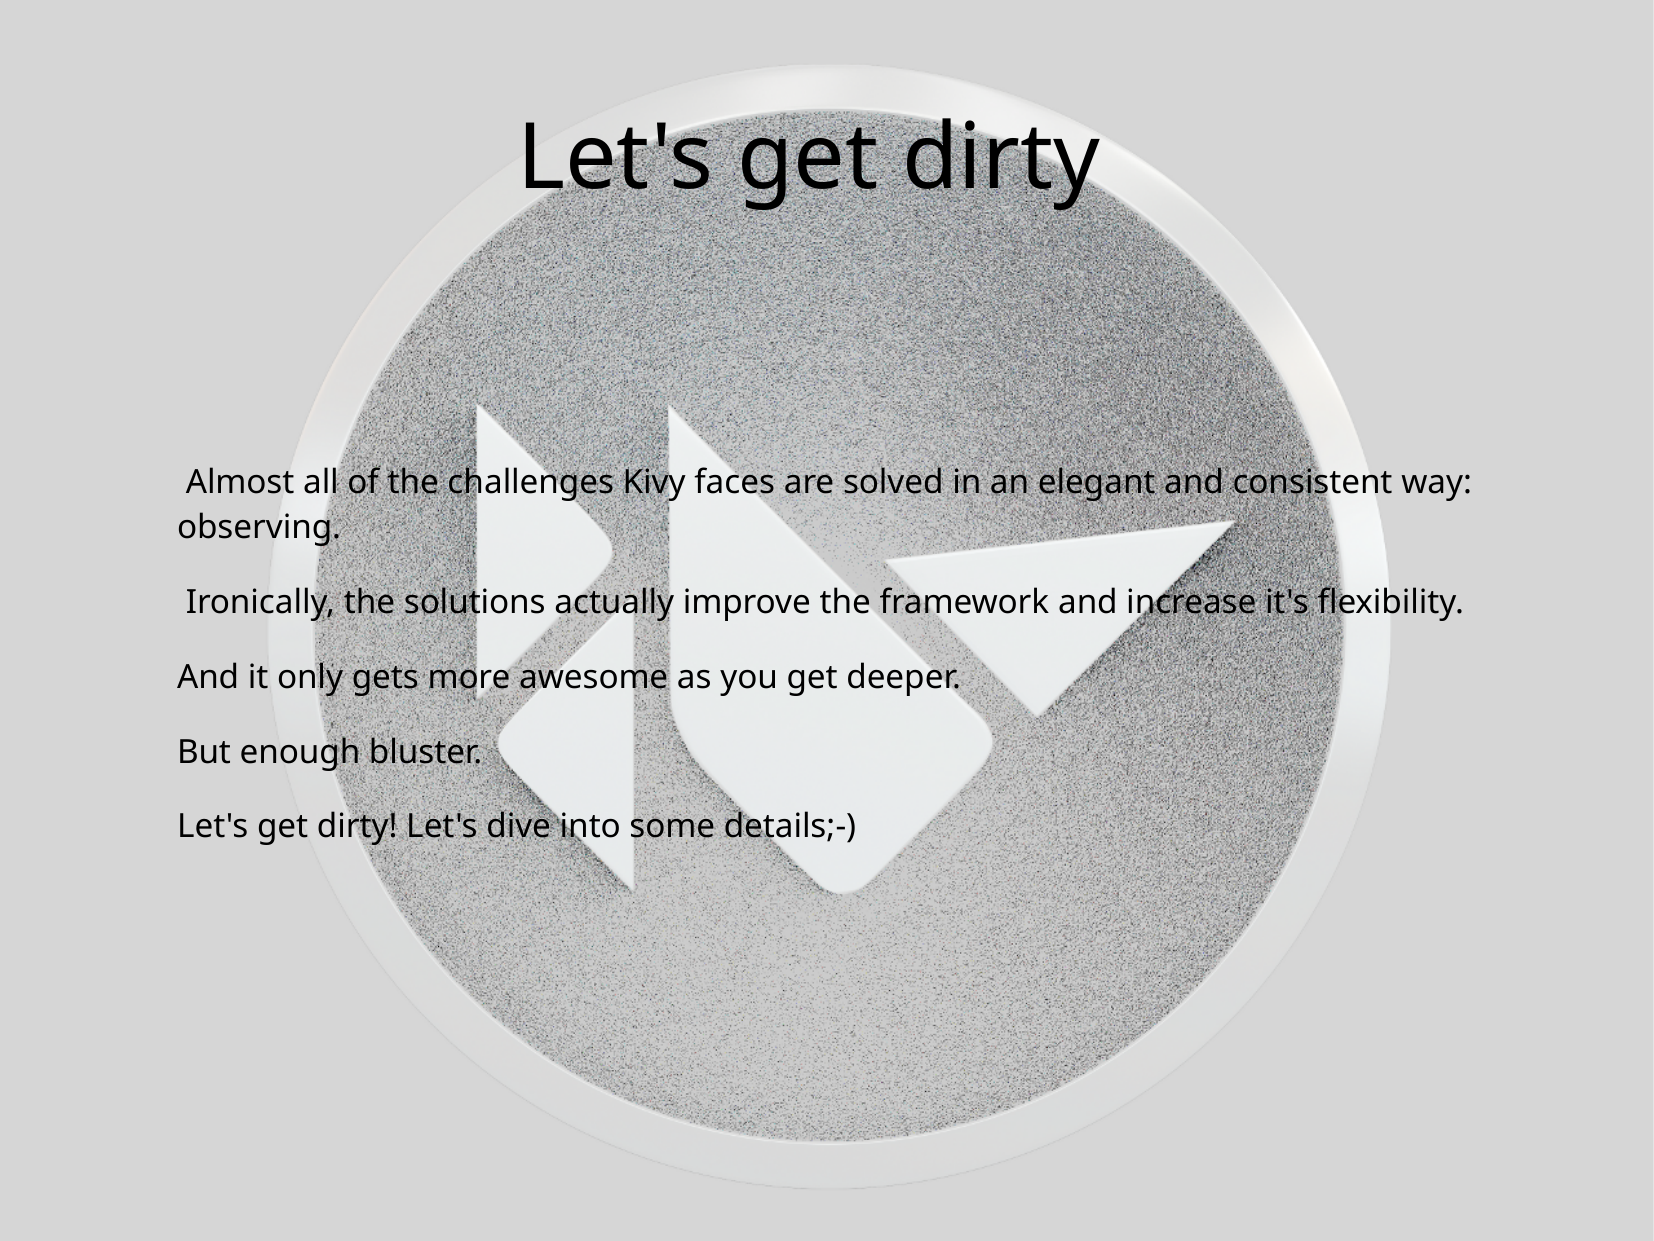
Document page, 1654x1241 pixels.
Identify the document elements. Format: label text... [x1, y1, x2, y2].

title Let's get dirty [82, 49, 1536, 257]
list Almost all of the challenges Kivy faces are solved in an elegant and consistent way: observing. Ironically, the solutions actually improve the framework and increase it's flexibility. And it only gets more awesome as you get deeper. But enough bluster. Let's get dirty! Let's dive into some details;-) [177, 458, 1506, 857]
picture [0, 0, 1654, 1241]
